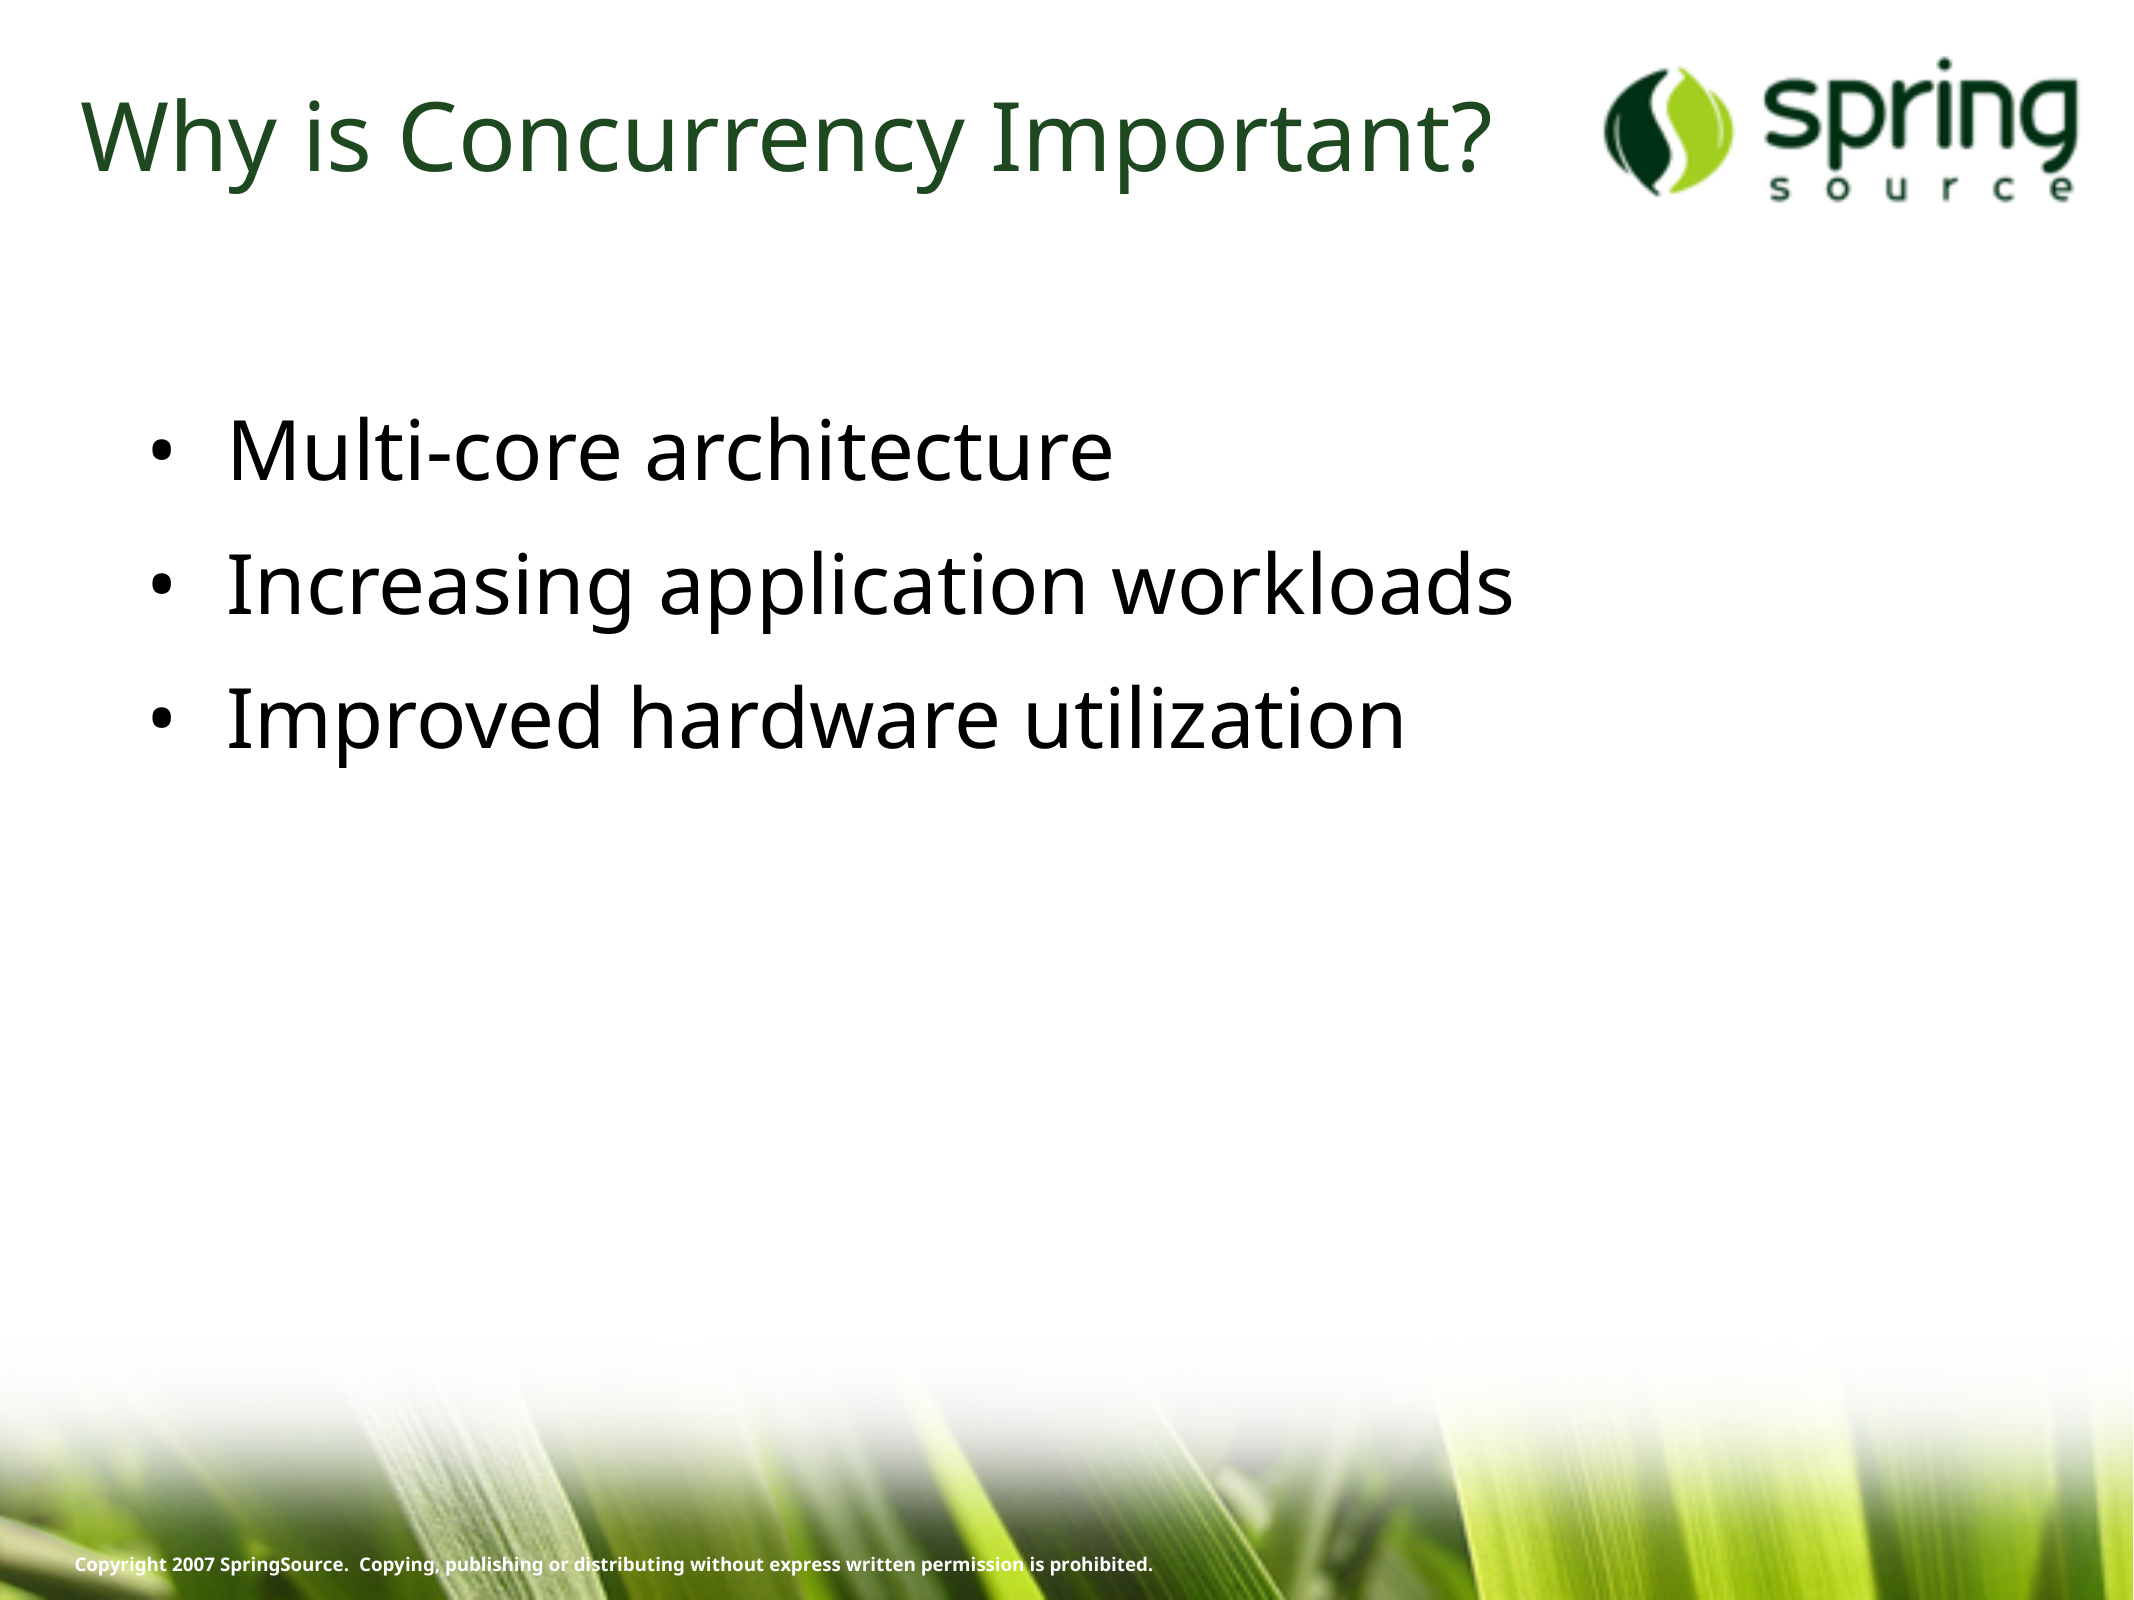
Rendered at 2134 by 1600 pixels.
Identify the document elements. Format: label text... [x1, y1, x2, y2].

list Multi-core architecture Increasing application workloads Improved hardware utilization [146, 391, 1982, 1319]
picture [1555, 46, 2134, 224]
title Why is Concurrency Important? [80, 16, 1548, 253]
picture [0, 1340, 2134, 1600]
